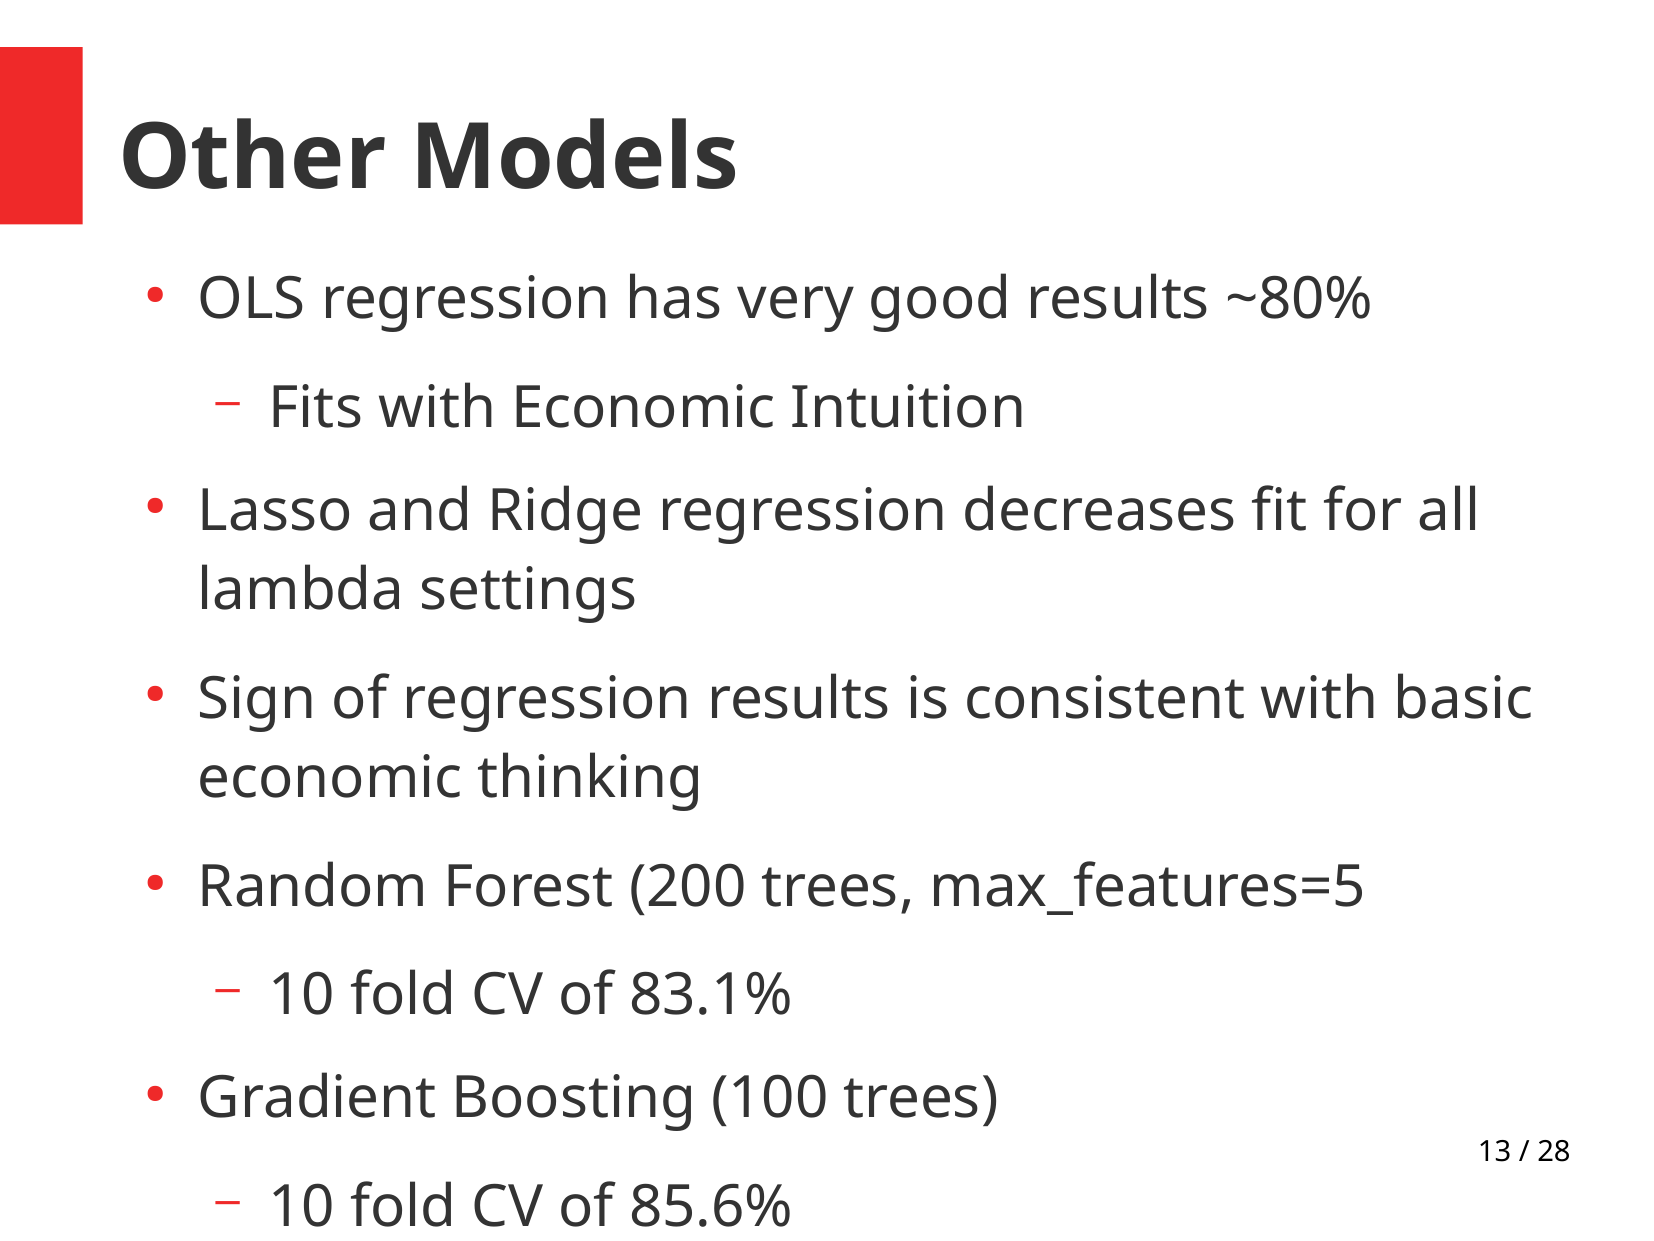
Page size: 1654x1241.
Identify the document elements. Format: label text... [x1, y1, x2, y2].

title Other Models [118, 49, 1571, 257]
list OLS regression has very good results ~80% Fits with Economic Intuition Lasso and Ridge regression decreases fit for all lambda settings Sign of regression results is consistent with basic economic thinking Random Forest (200 trees, max_features=5 10 fold CV of 83.1% Gradient Boosting (100 trees) 10 fold CV of 85.6% [127, 256, 1546, 1126]
